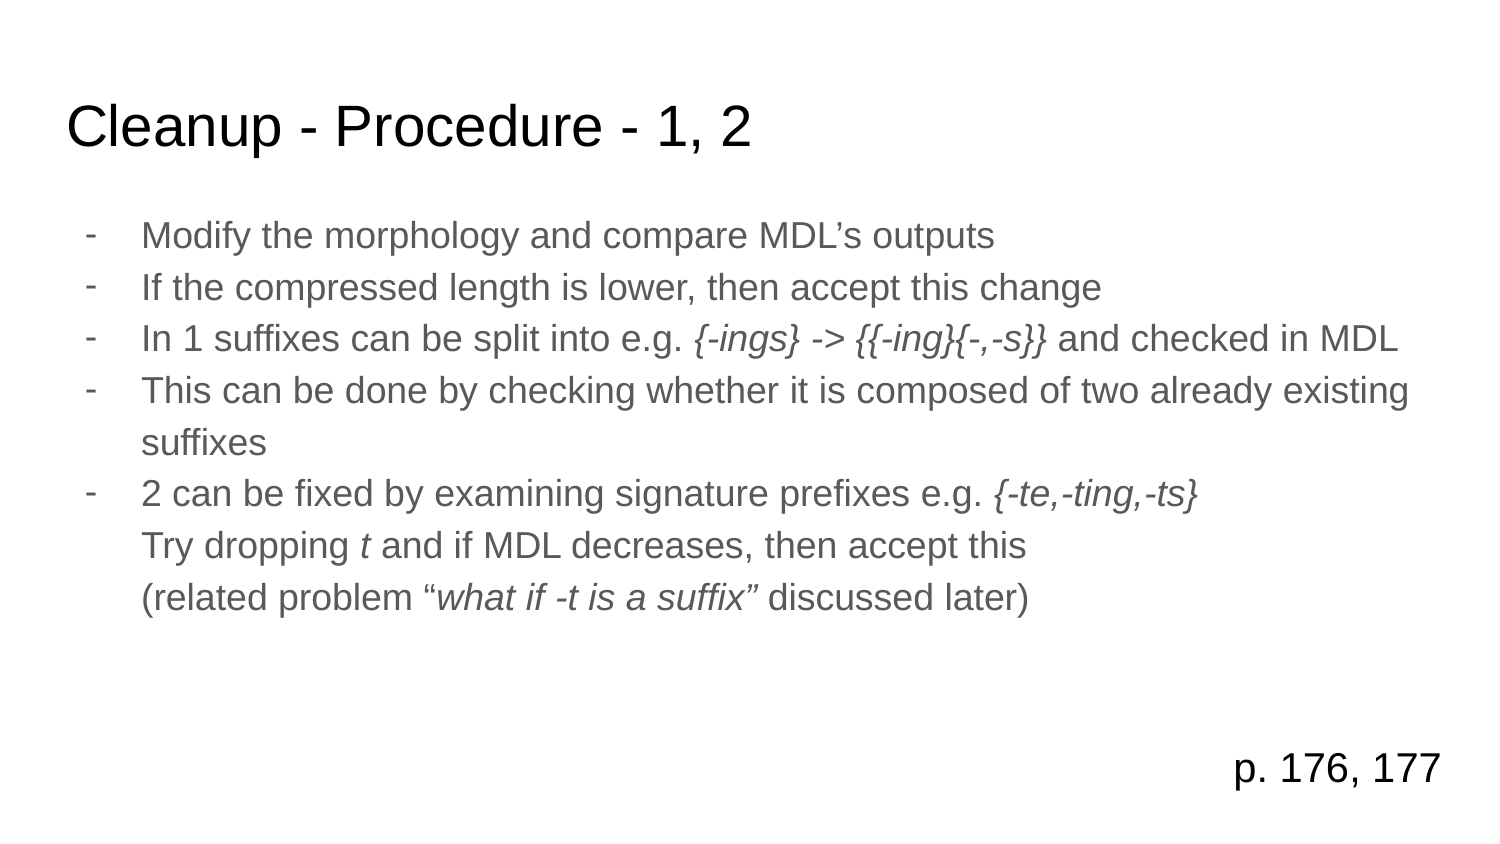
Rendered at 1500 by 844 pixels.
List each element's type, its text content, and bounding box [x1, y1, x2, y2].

title p. 176, 177 [1069, 711, 1458, 806]
list Modify the morphology and compare MDL’s outputs If the compressed length is lower, then accept this change In 1 suffixes can be split into e.g. {-ings} -> {{-ing}{-,-s}} and checked in MDL This can be done by checking whether it is composed of two already existing suffixes 2 can be fixed by examining signature prefixes e.g. {-te,-ting,-ts} Try dropping t and if MDL decreases, then accept this (related problem “what if -t is a suffix” discussed later) [51, 189, 1449, 750]
title Cleanup - Procedure - 1, 2 [51, 72, 1449, 167]
